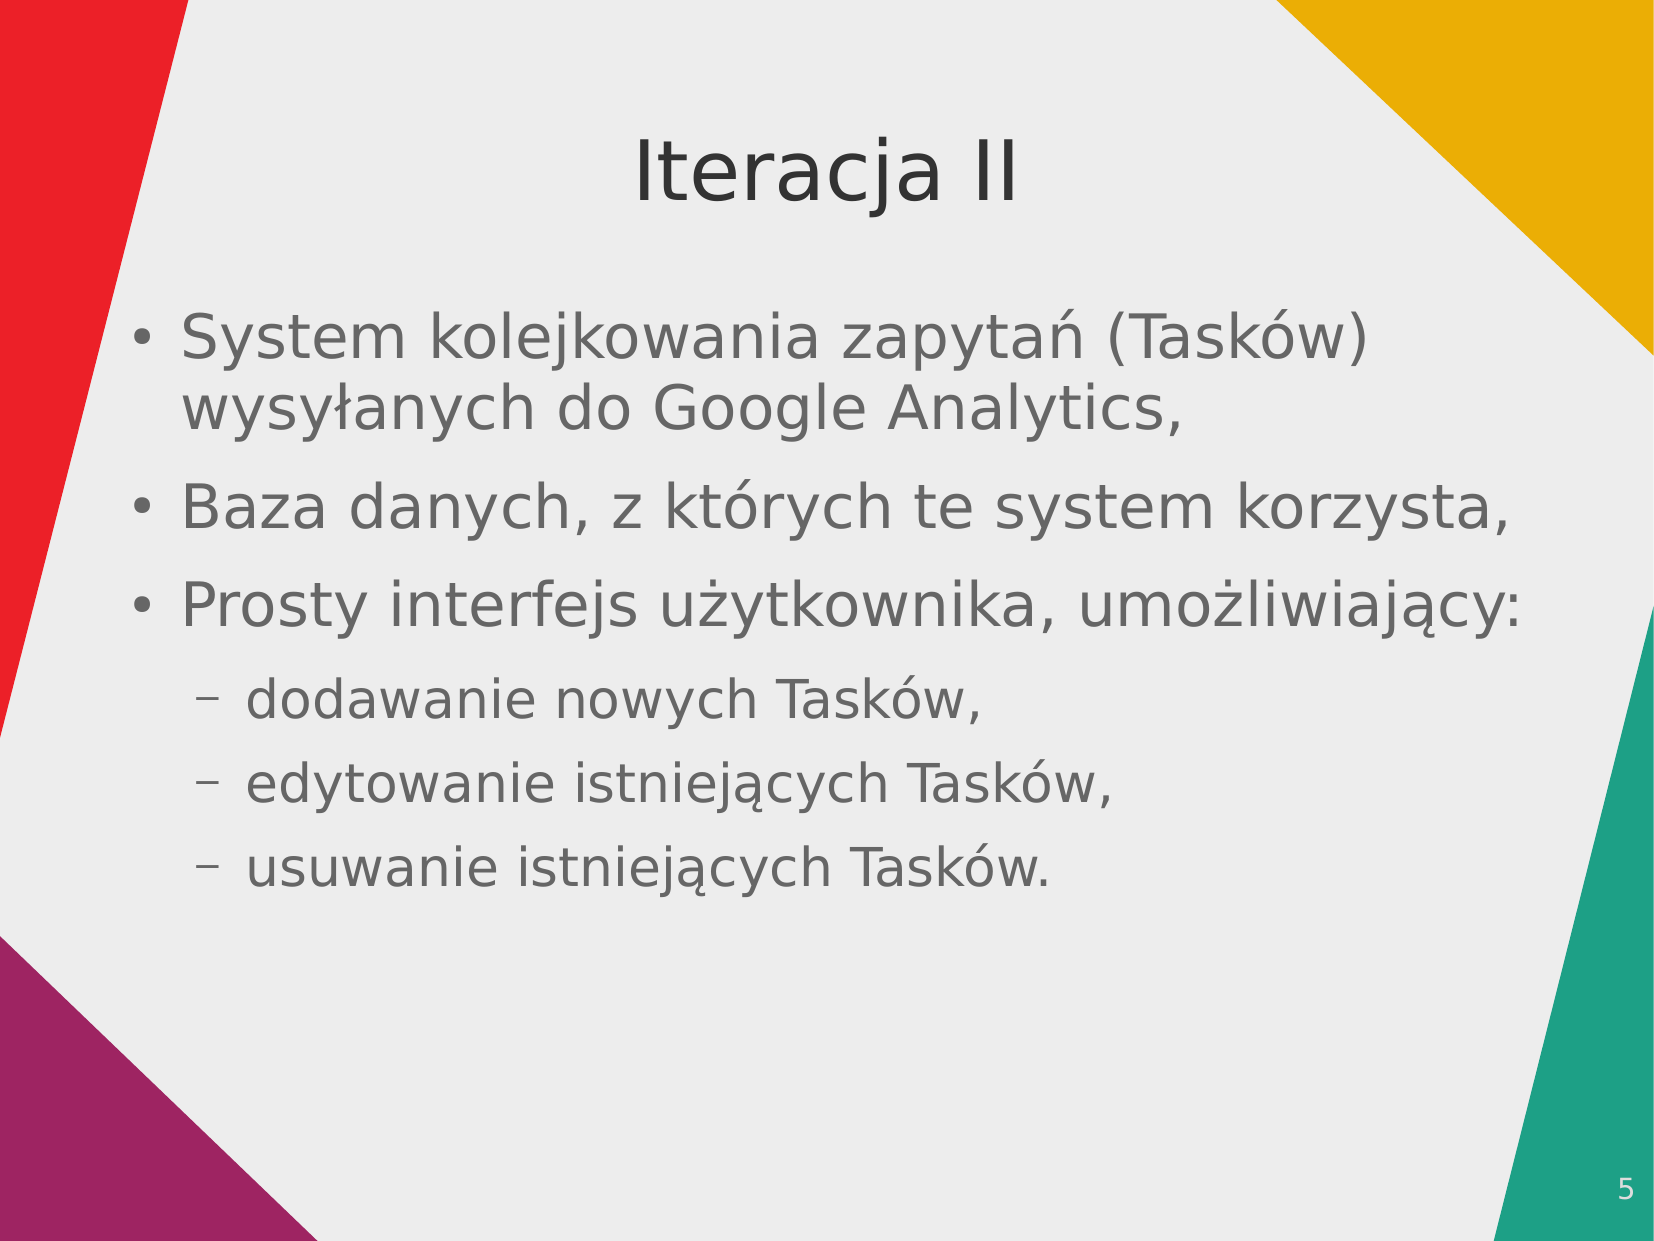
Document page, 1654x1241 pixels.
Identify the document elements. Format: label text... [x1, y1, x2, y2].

list System kolejkowania zapytań (Tasków) wysyłanych do Google Analytics, Baza danych, z których te system korzysta, Prosty interfejs użytkownika, umożliwiający: dodawanie nowych Tasków, edytowanie istniejących Tasków, usuwanie istniejących Tasków. [114, 302, 1539, 1033]
title Iteracja II [114, 73, 1539, 271]
